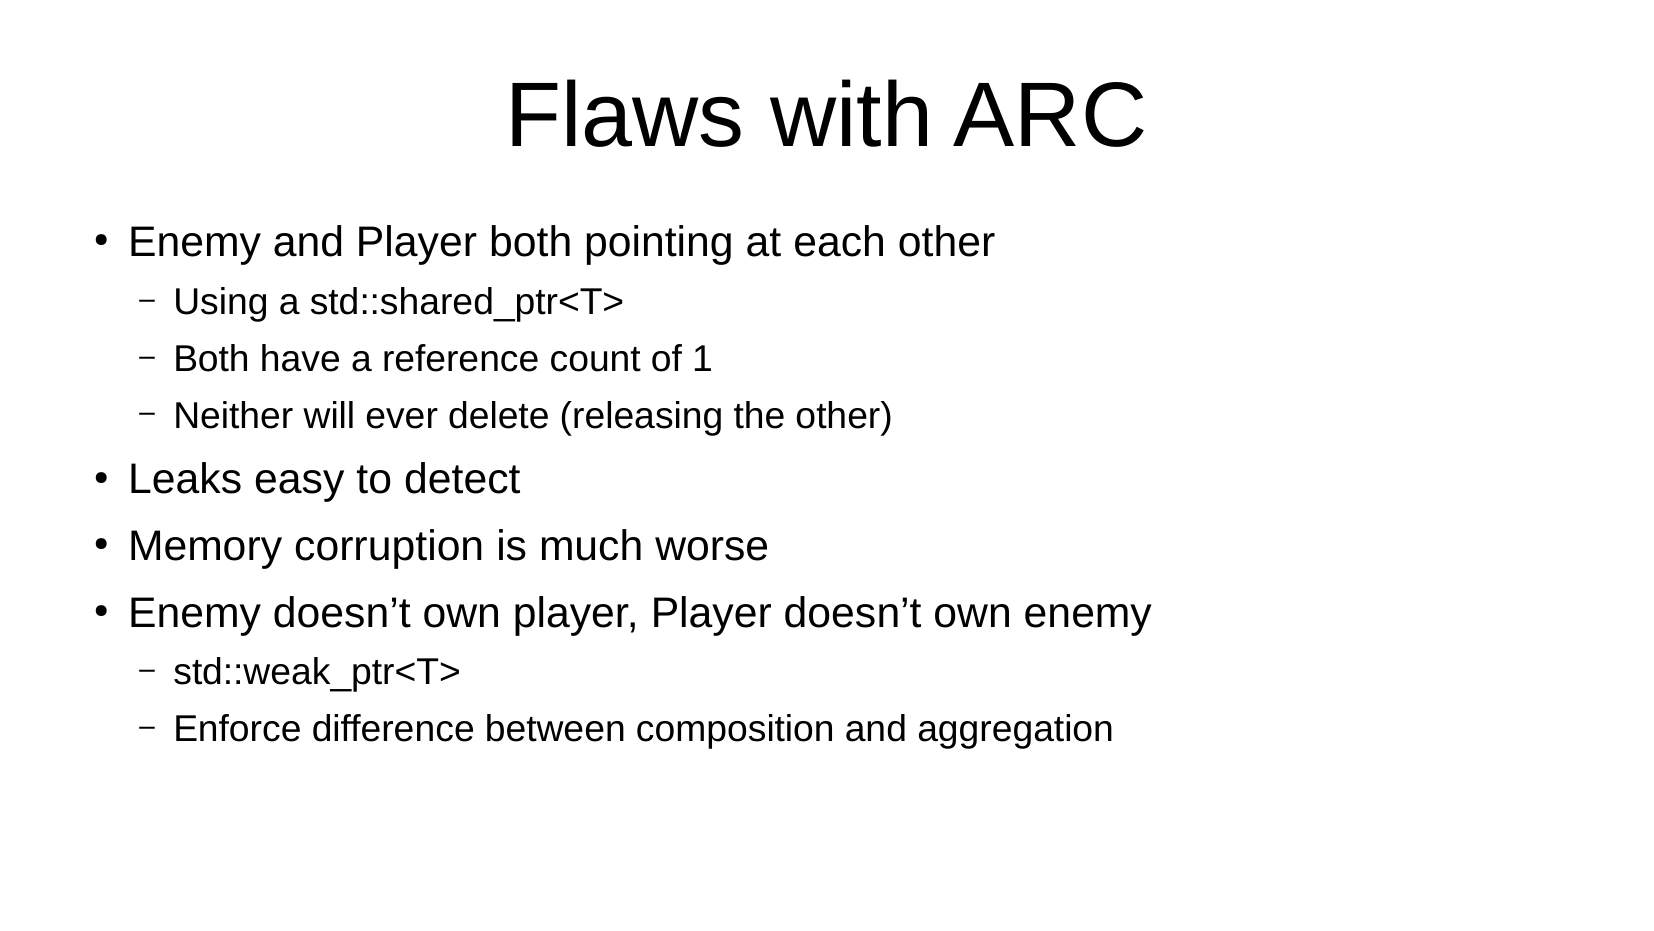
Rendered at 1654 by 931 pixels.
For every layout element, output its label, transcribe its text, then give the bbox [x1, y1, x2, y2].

list Enemy and Player both pointing at each other Using a std::shared_ptr<T> Both have a reference count of 1 Neither will ever delete (releasing the other) Leaks easy to detect Memory corruption is much worse Enemy doesn’t own player, Player doesn’t own enemy std::weak_ptr<T> Enforce difference between composition and aggregation [82, 217, 1571, 758]
title Flaws with ARC [82, 37, 1571, 193]
